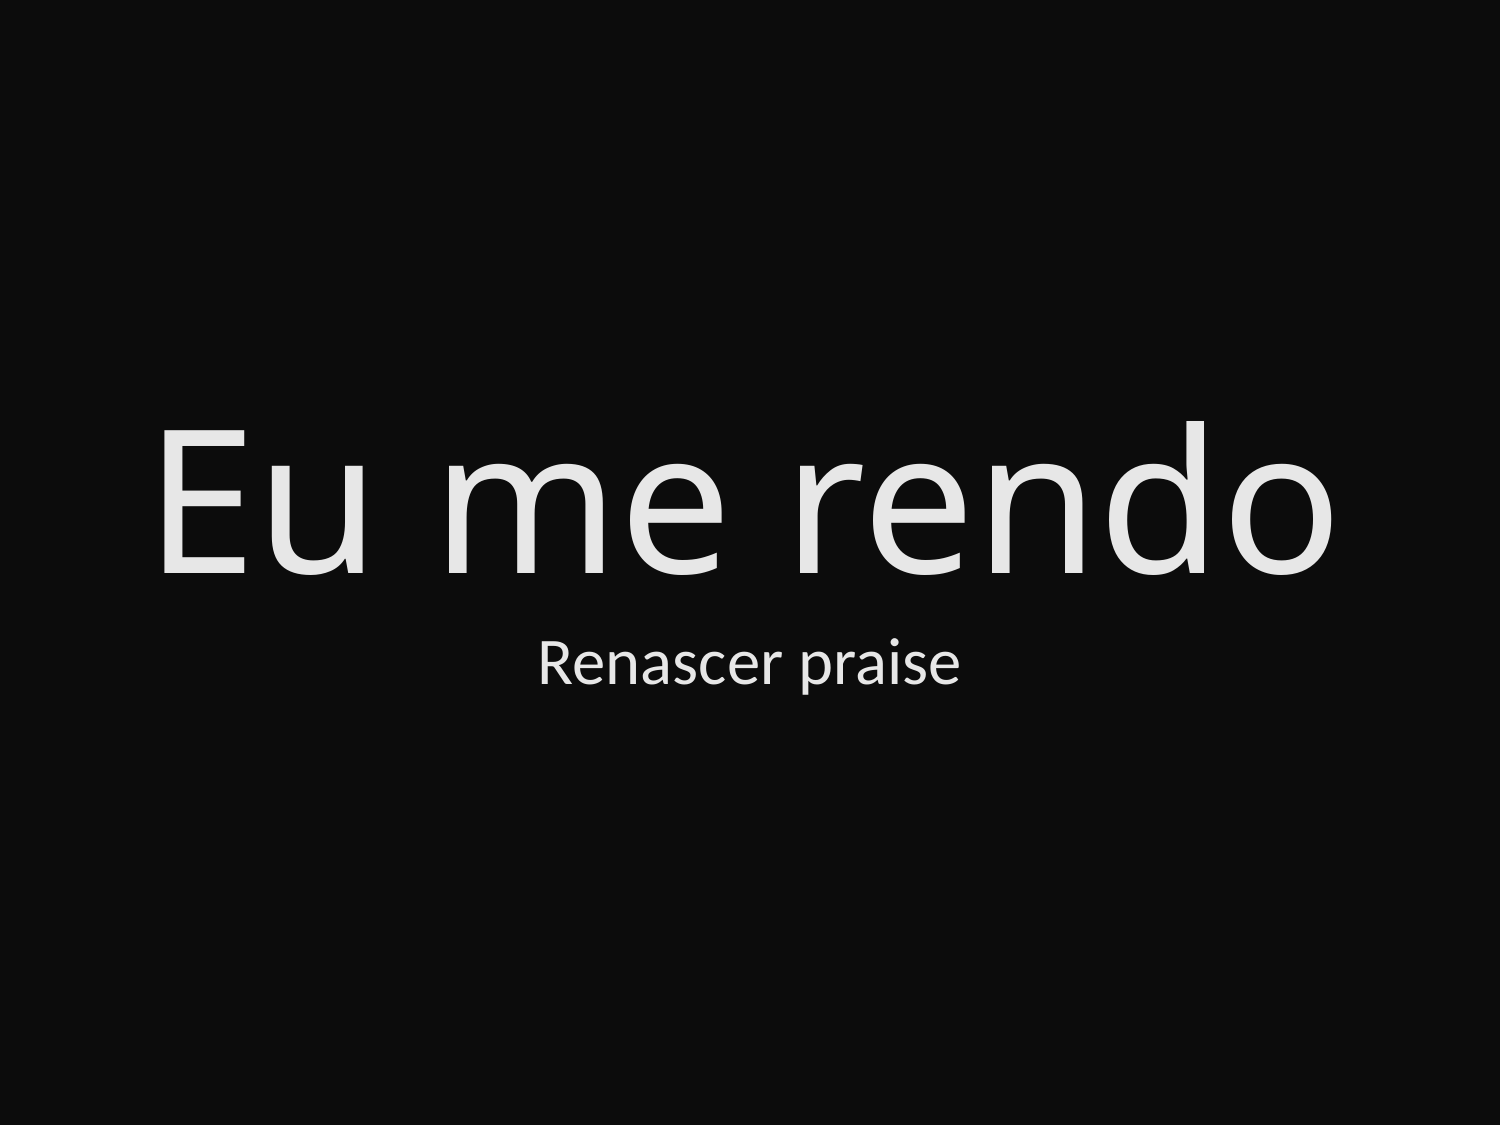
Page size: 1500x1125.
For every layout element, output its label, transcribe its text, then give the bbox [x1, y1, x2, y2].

title Eu me rendo [23, 373, 1465, 615]
subtitle Renascer praise [225, 610, 1275, 898]
